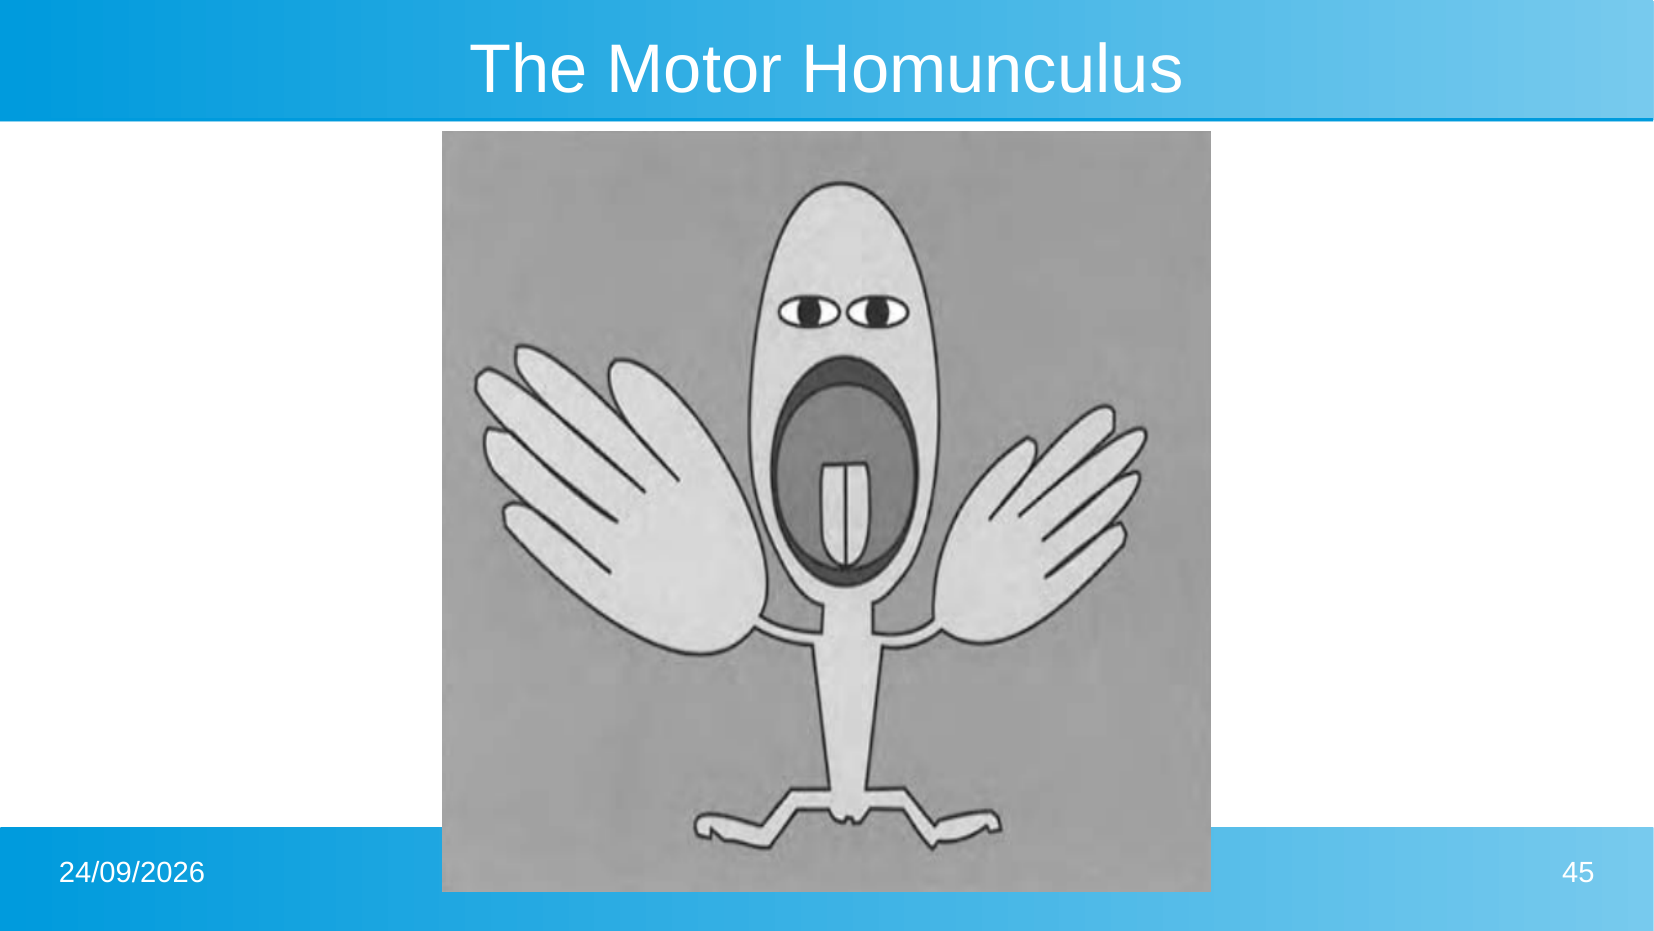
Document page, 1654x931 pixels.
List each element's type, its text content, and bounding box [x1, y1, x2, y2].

picture [442, 131, 1211, 892]
title The Motor Homunculus [59, 29, 1595, 108]
